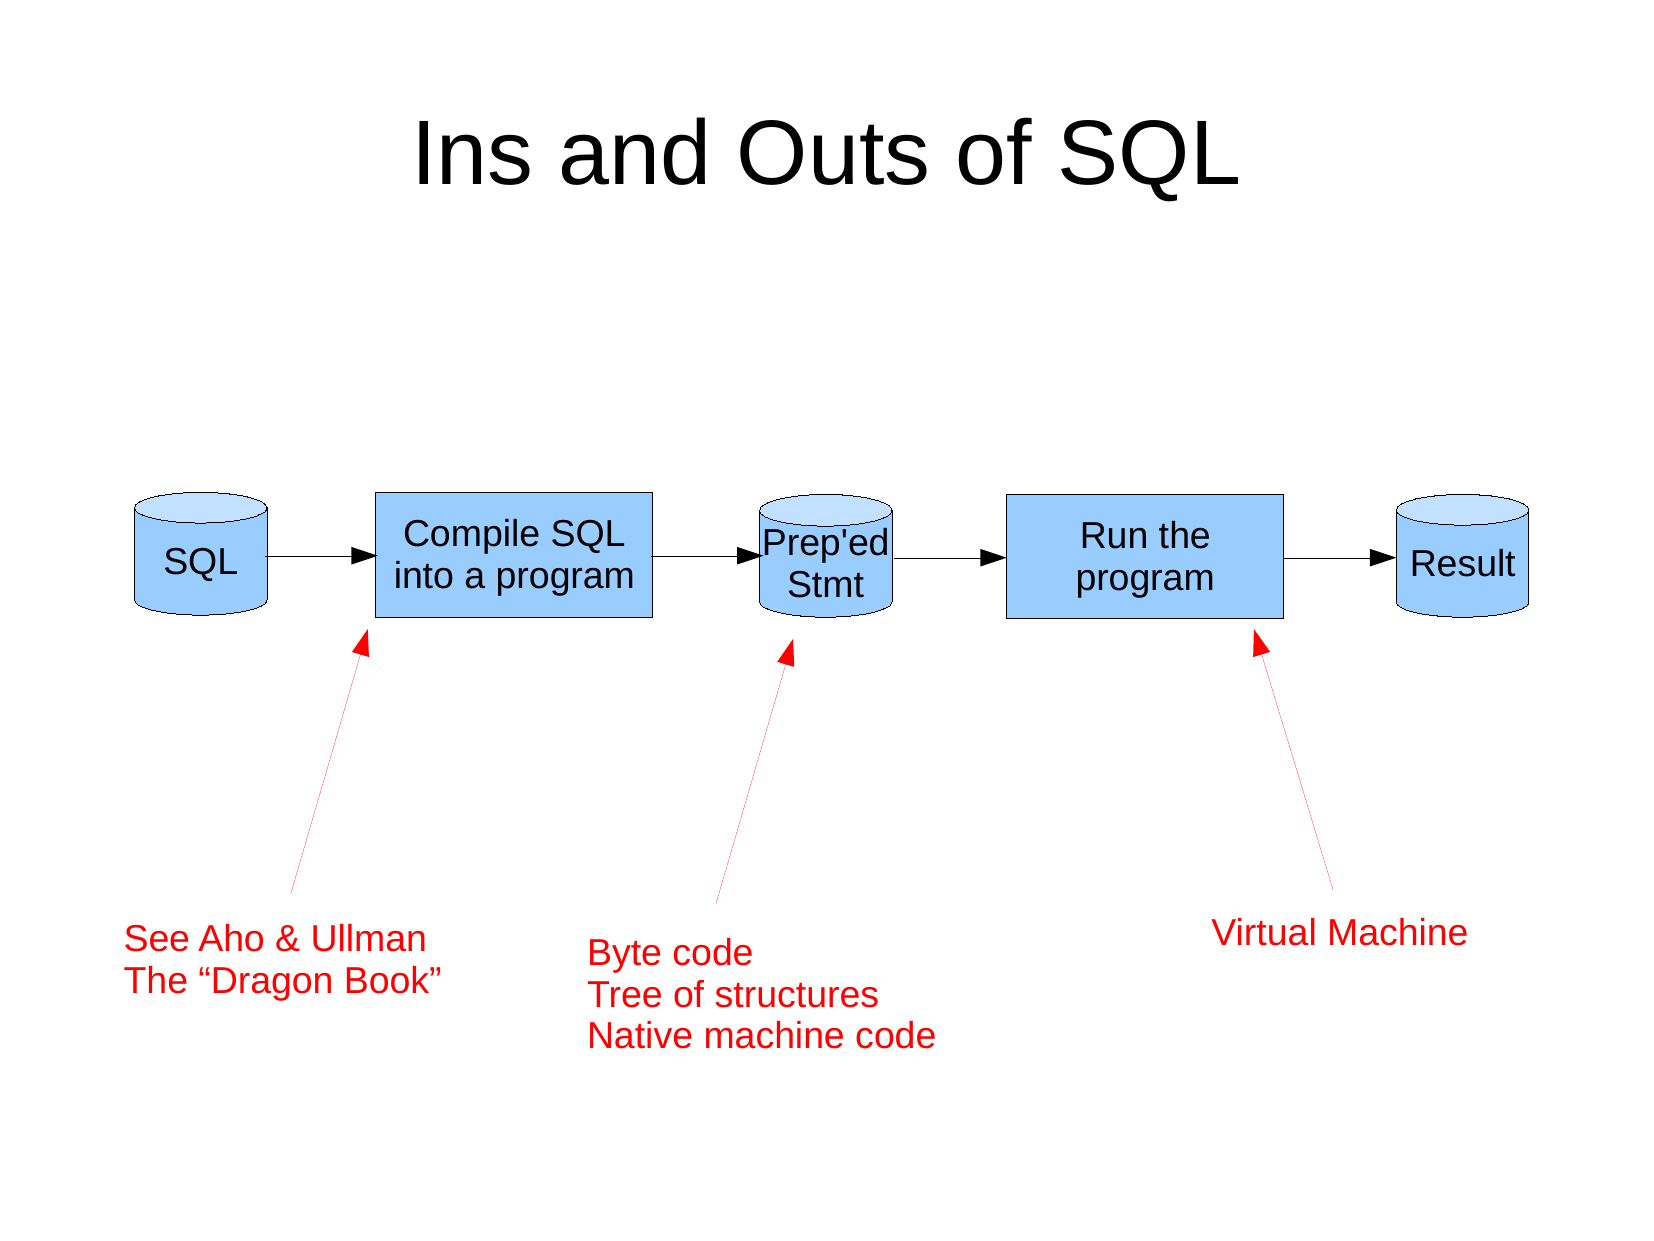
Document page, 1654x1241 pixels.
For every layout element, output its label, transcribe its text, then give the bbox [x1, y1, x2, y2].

title Ins and Outs of SQL [82, 49, 1571, 257]
text_box Prep'ed Stmt [759, 511, 893, 618]
text_box Result [1396, 512, 1529, 618]
text_box SQL [134, 508, 268, 616]
text_box Run the program [1006, 494, 1284, 619]
text_box Virtual Machine [1196, 903, 1484, 963]
text_box Byte code Tree of structures Native machine code [561, 923, 965, 1069]
text_box Compile SQL into a program [375, 492, 653, 618]
text_box See Aho & Ullman The “Dragon Book” [108, 909, 457, 1012]
